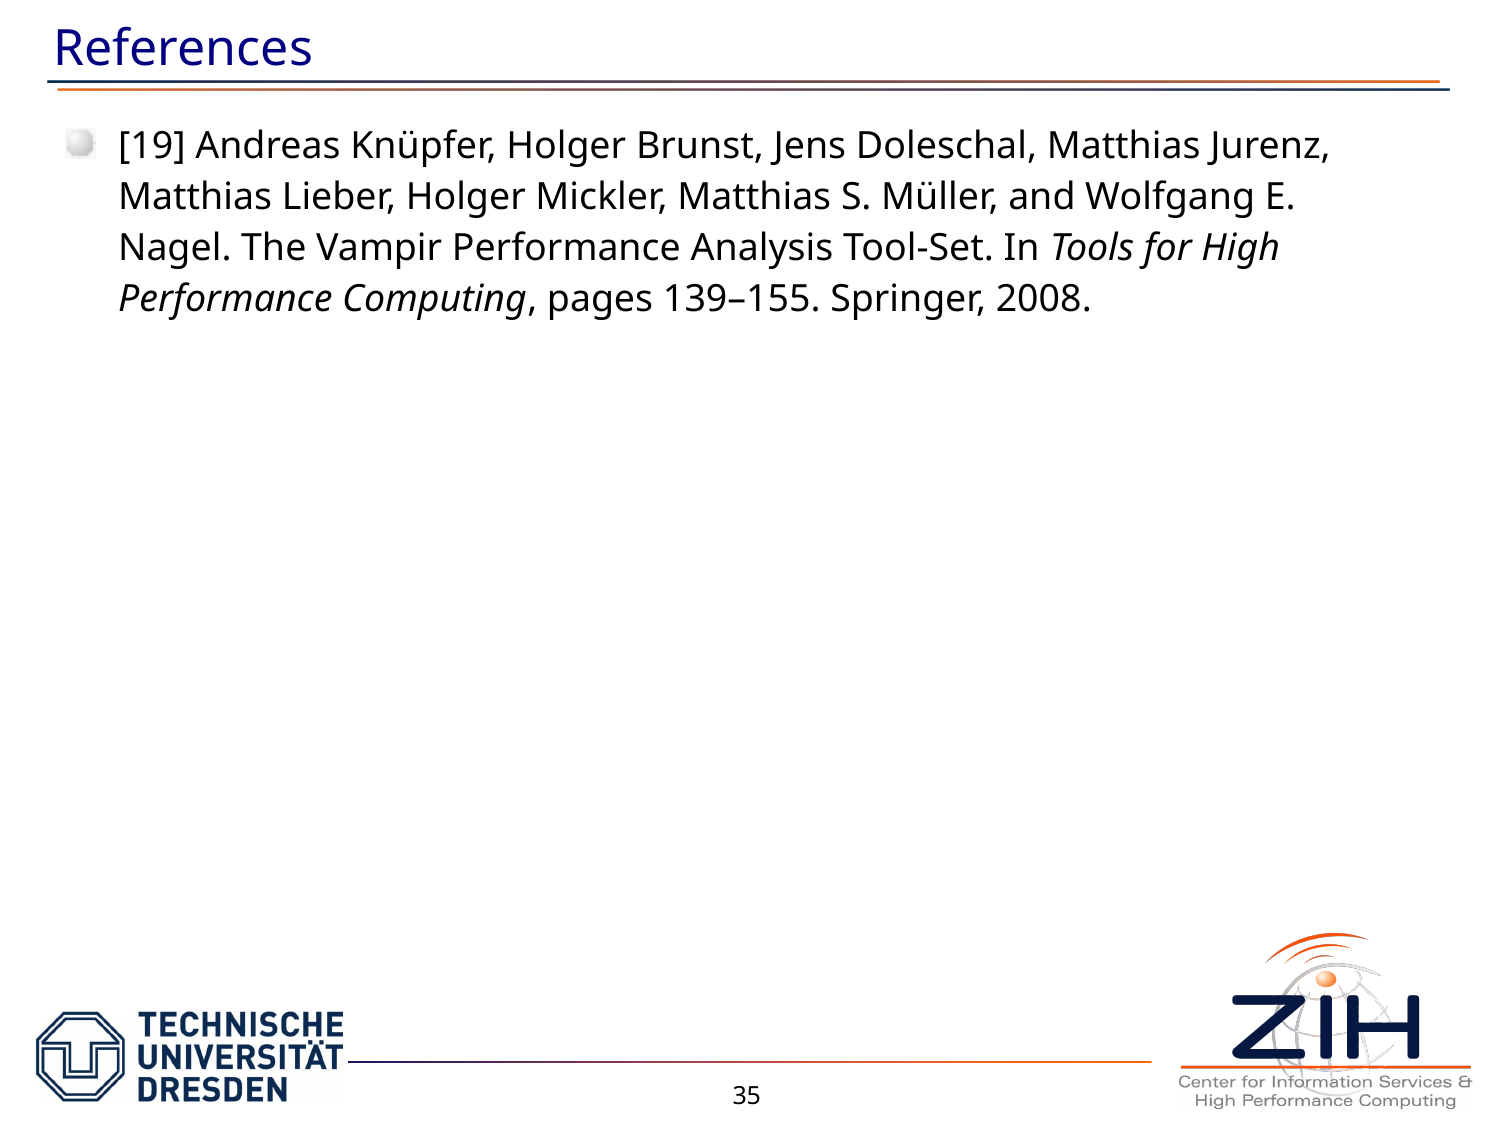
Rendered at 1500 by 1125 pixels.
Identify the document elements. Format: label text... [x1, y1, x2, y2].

picture [1178, 933, 1473, 1110]
picture [47, 80, 1450, 91]
title References [53, 12, 1453, 81]
picture [35, 1011, 343, 1102]
list [19] Andreas Knüpfer, Holger Brunst, Jens Doleschal, Matthias Jurenz, Matthias Lieber, Holger Mickler, Matthias S. Müller, and Wolfgang E. Nagel. The Vampir Performance Analysis Tool-Set. In Tools for High Performance Computing, pages 139–155. Springer, 2008. [29, 118, 1418, 861]
